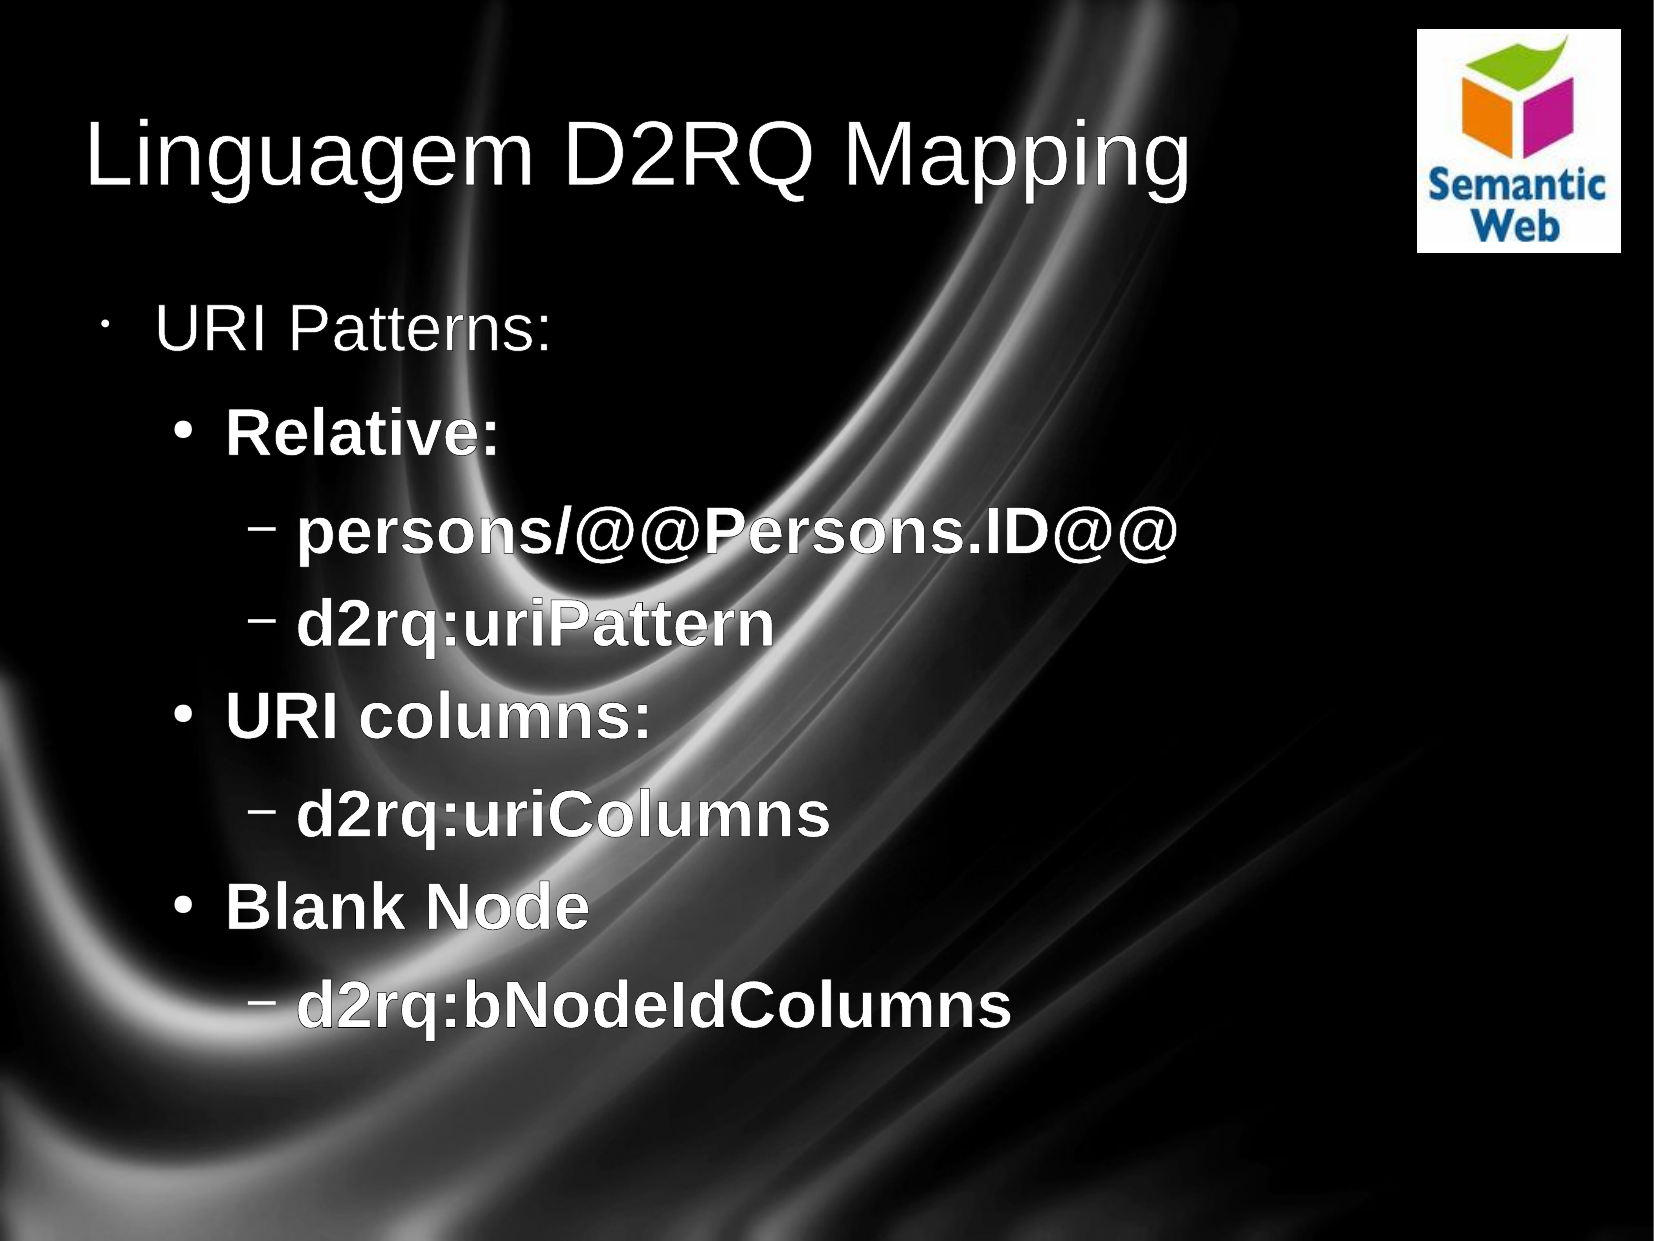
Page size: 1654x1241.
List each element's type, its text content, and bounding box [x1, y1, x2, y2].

picture [0, 0, 1654, 1241]
title Linguagem D2RQ Mapping [82, 49, 1359, 257]
list URI Patterns: Relative: persons/@@Persons.ID@@ d2rq:uriPattern URI columns: d2rq:uriColumns Blank Node d2rq:bNodeIdColumns [82, 290, 1571, 1109]
